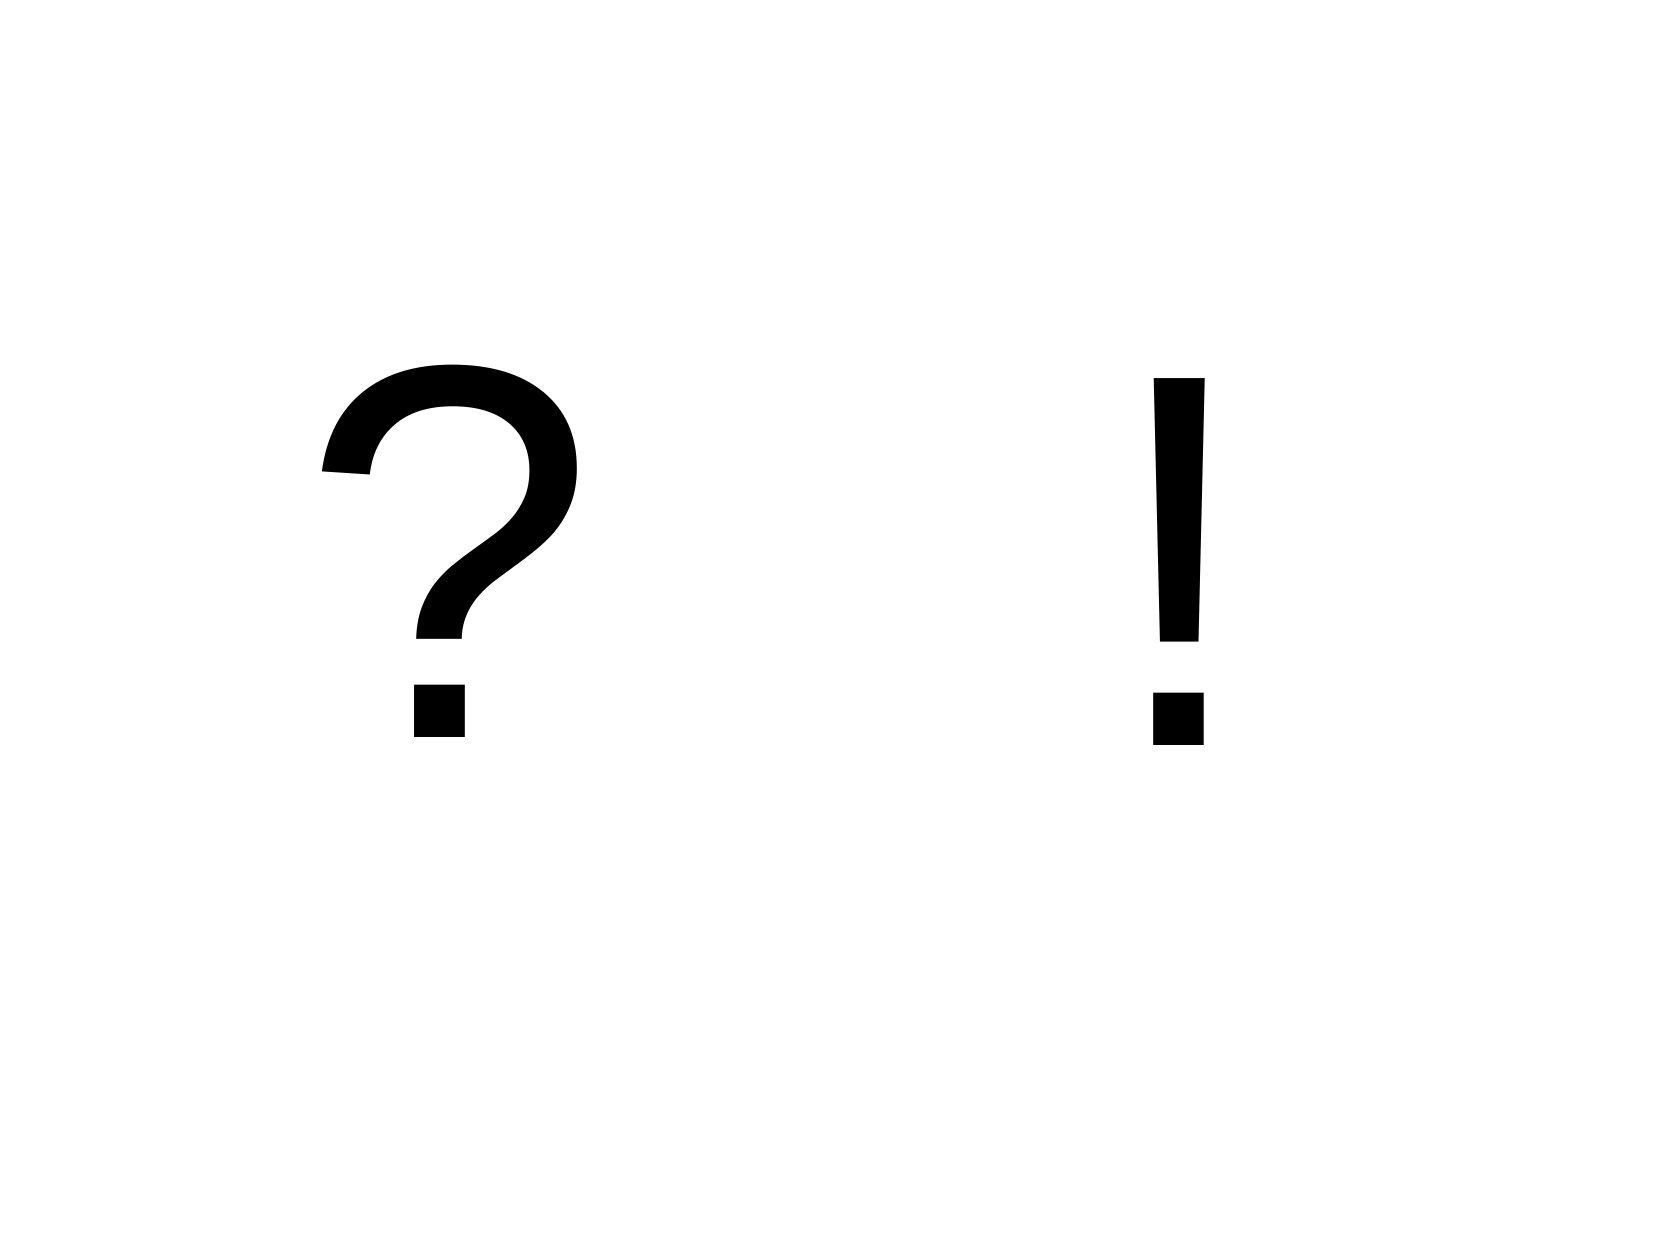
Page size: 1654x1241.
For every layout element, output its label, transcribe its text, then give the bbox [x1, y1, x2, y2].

text_box ! [807, 80, 1552, 1041]
subtitle ? [76, 72, 821, 1033]
